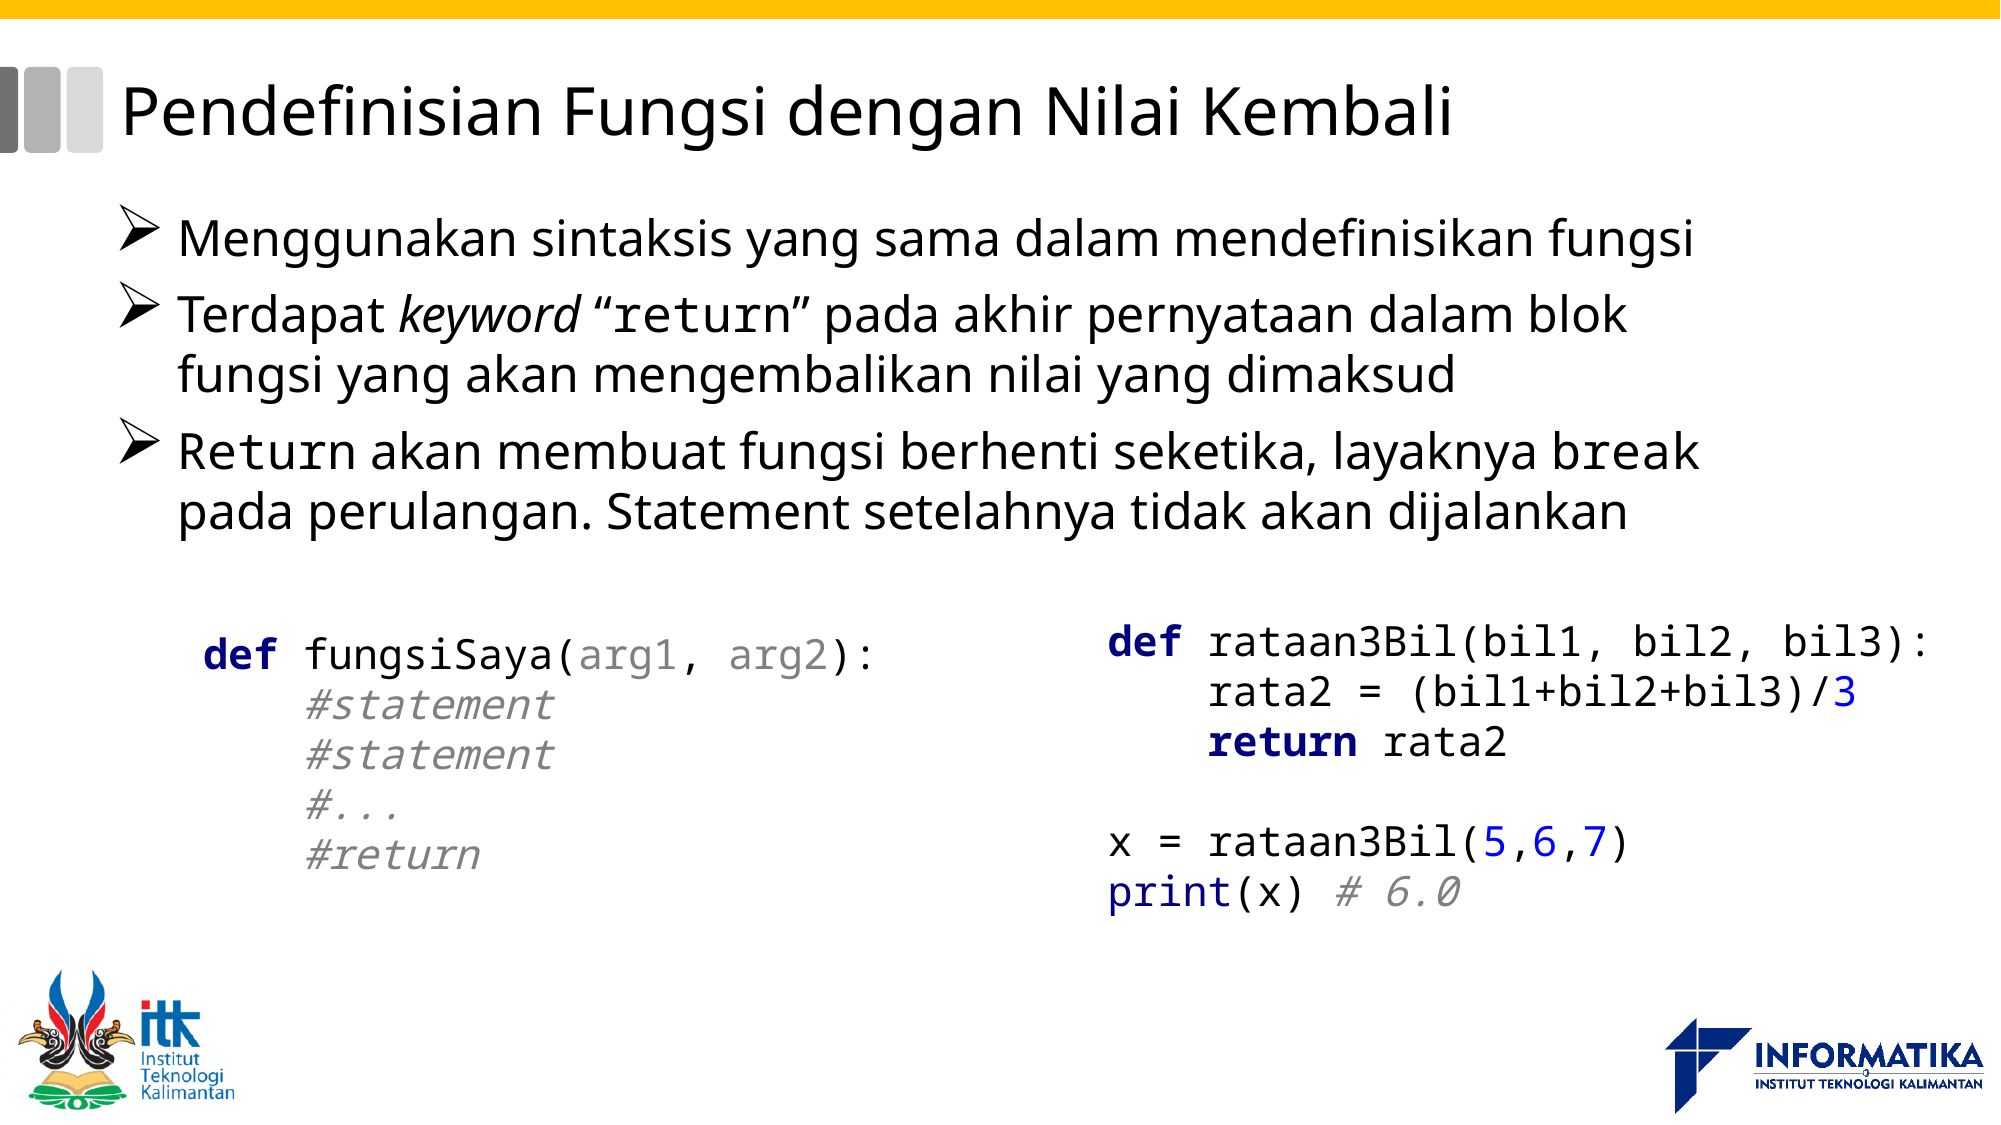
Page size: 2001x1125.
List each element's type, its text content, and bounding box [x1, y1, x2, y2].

text_box Menggunakan sintaksis yang sama dalam mendefinisikan fungsi Terdapat keyword “return” pada akhir pernyataan dalam blok fungsi yang akan mengembalikan nilai yang dimaksud Return akan membuat fungsi berhenti seketika, layaknya break pada perulangan. Statement setelahnya tidak akan dijalankan [100, 198, 1786, 547]
text_box def rataan3Bil(bil1, bil2, bil3): rata2 = (bil1+bil2+bil3)/3 return rata2 x = rataan3Bil(5,6,7) print(x) # 6.0 [1087, 604, 1988, 925]
text_box [0, 0, 2000, 19]
picture [1664, 1017, 1984, 1114]
text_box def fungsiSaya(arg1, arg2): #statement #statement #... #return [183, 618, 1045, 889]
picture [0, 935, 253, 1125]
title Pendefinisian Fungsi dengan Nilai Kembali [100, 58, 1826, 276]
